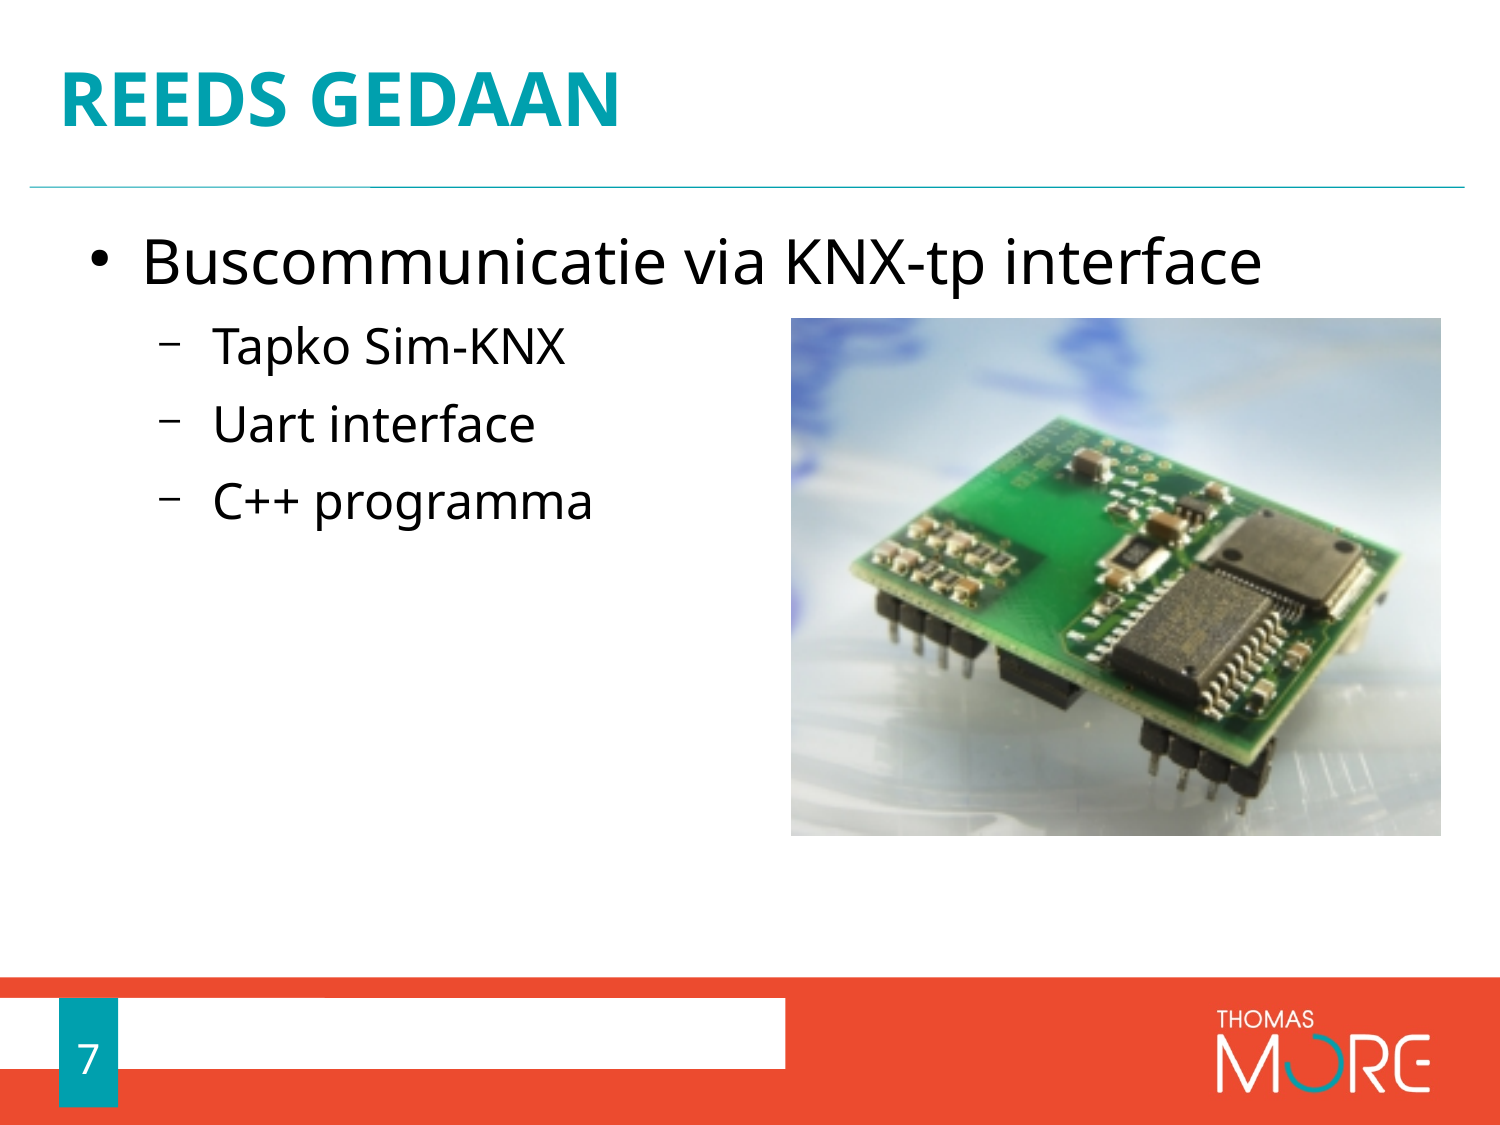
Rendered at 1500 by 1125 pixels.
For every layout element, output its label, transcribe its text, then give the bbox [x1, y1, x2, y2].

footer [123, 998, 786, 1069]
picture [1187, 980, 1459, 1122]
title Reeds Gedaan [0, 0, 1500, 188]
picture [791, 318, 1441, 836]
list Buscommunicatie via KNX-tp interface Tapko Sim-KNX Uart interface C++ programma [0, 188, 1500, 916]
slide_number <number> [59, 998, 119, 1108]
